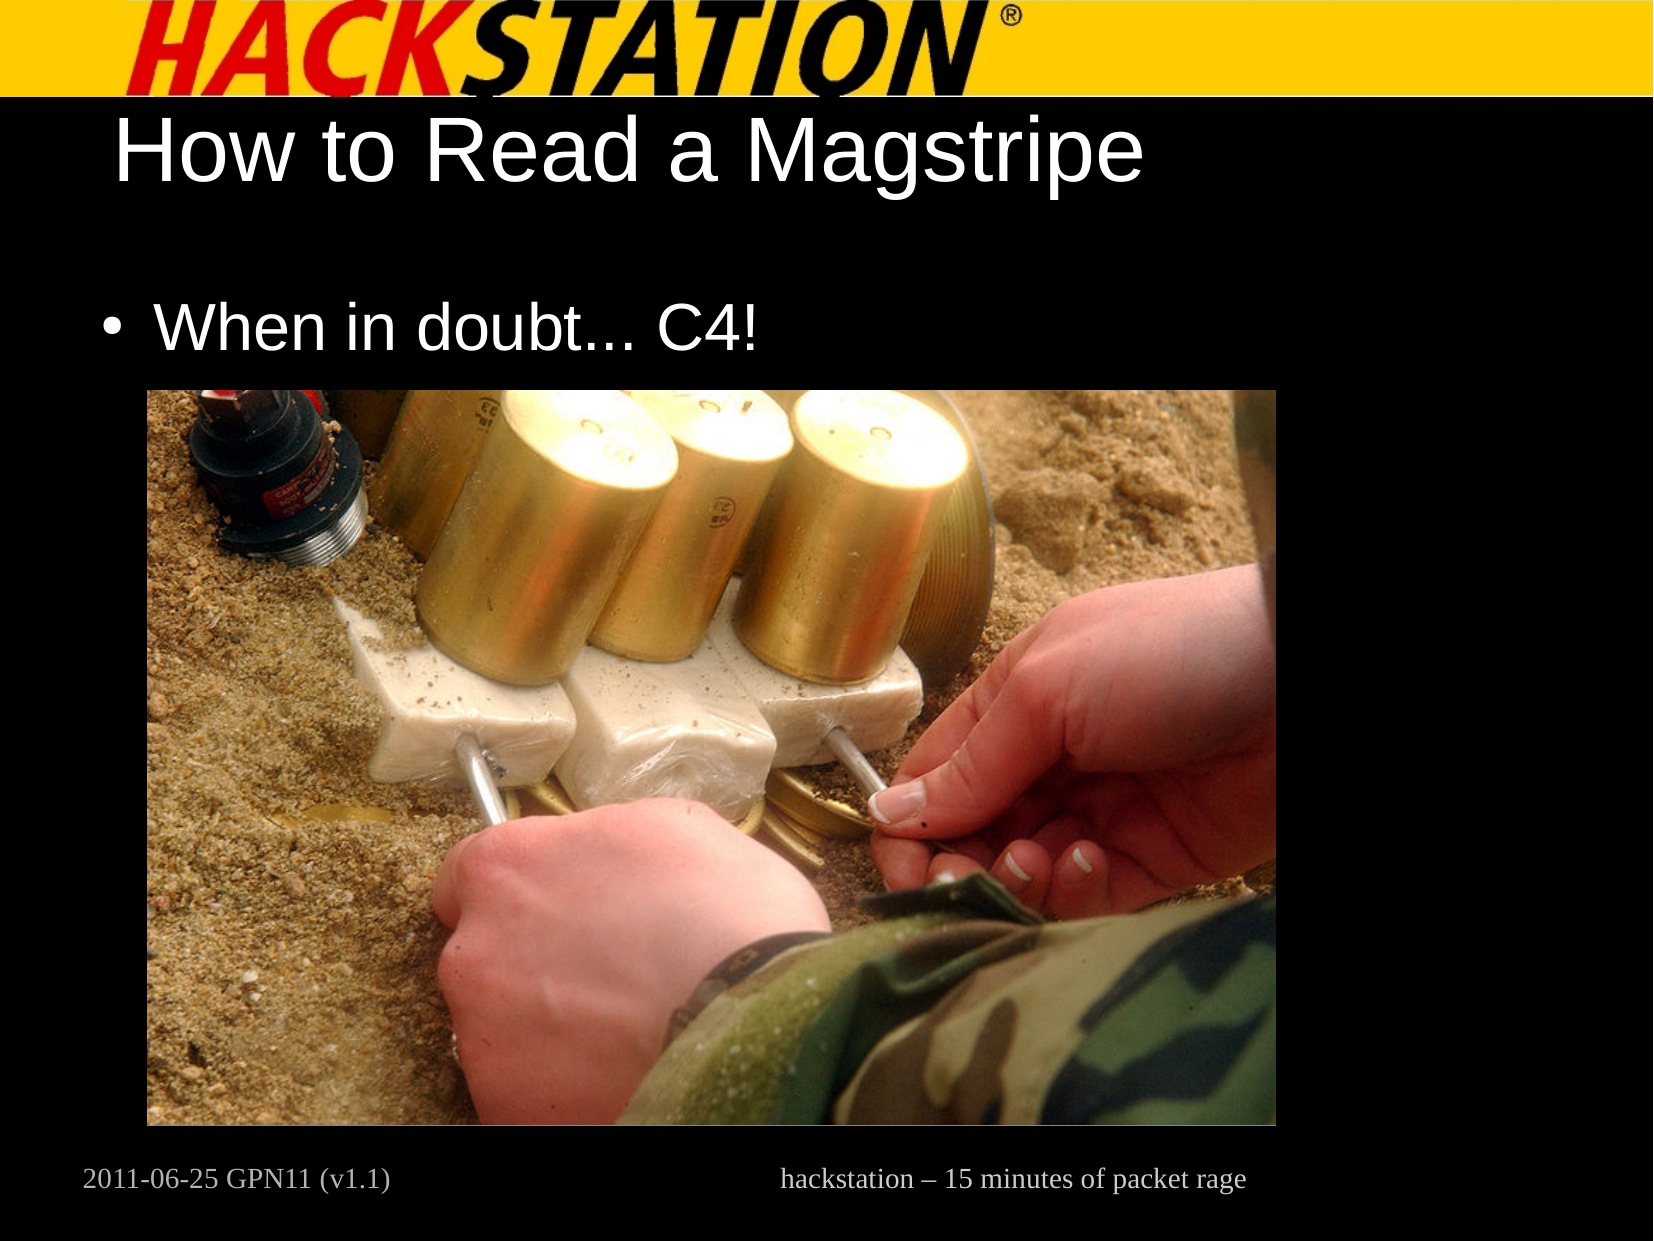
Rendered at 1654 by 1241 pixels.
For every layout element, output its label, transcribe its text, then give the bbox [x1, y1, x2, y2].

title How to Read a Magstripe [112, 75, 1571, 226]
list When in doubt... C4! [82, 290, 1571, 1109]
picture [147, 390, 1276, 1126]
picture [0, 0, 1653, 97]
